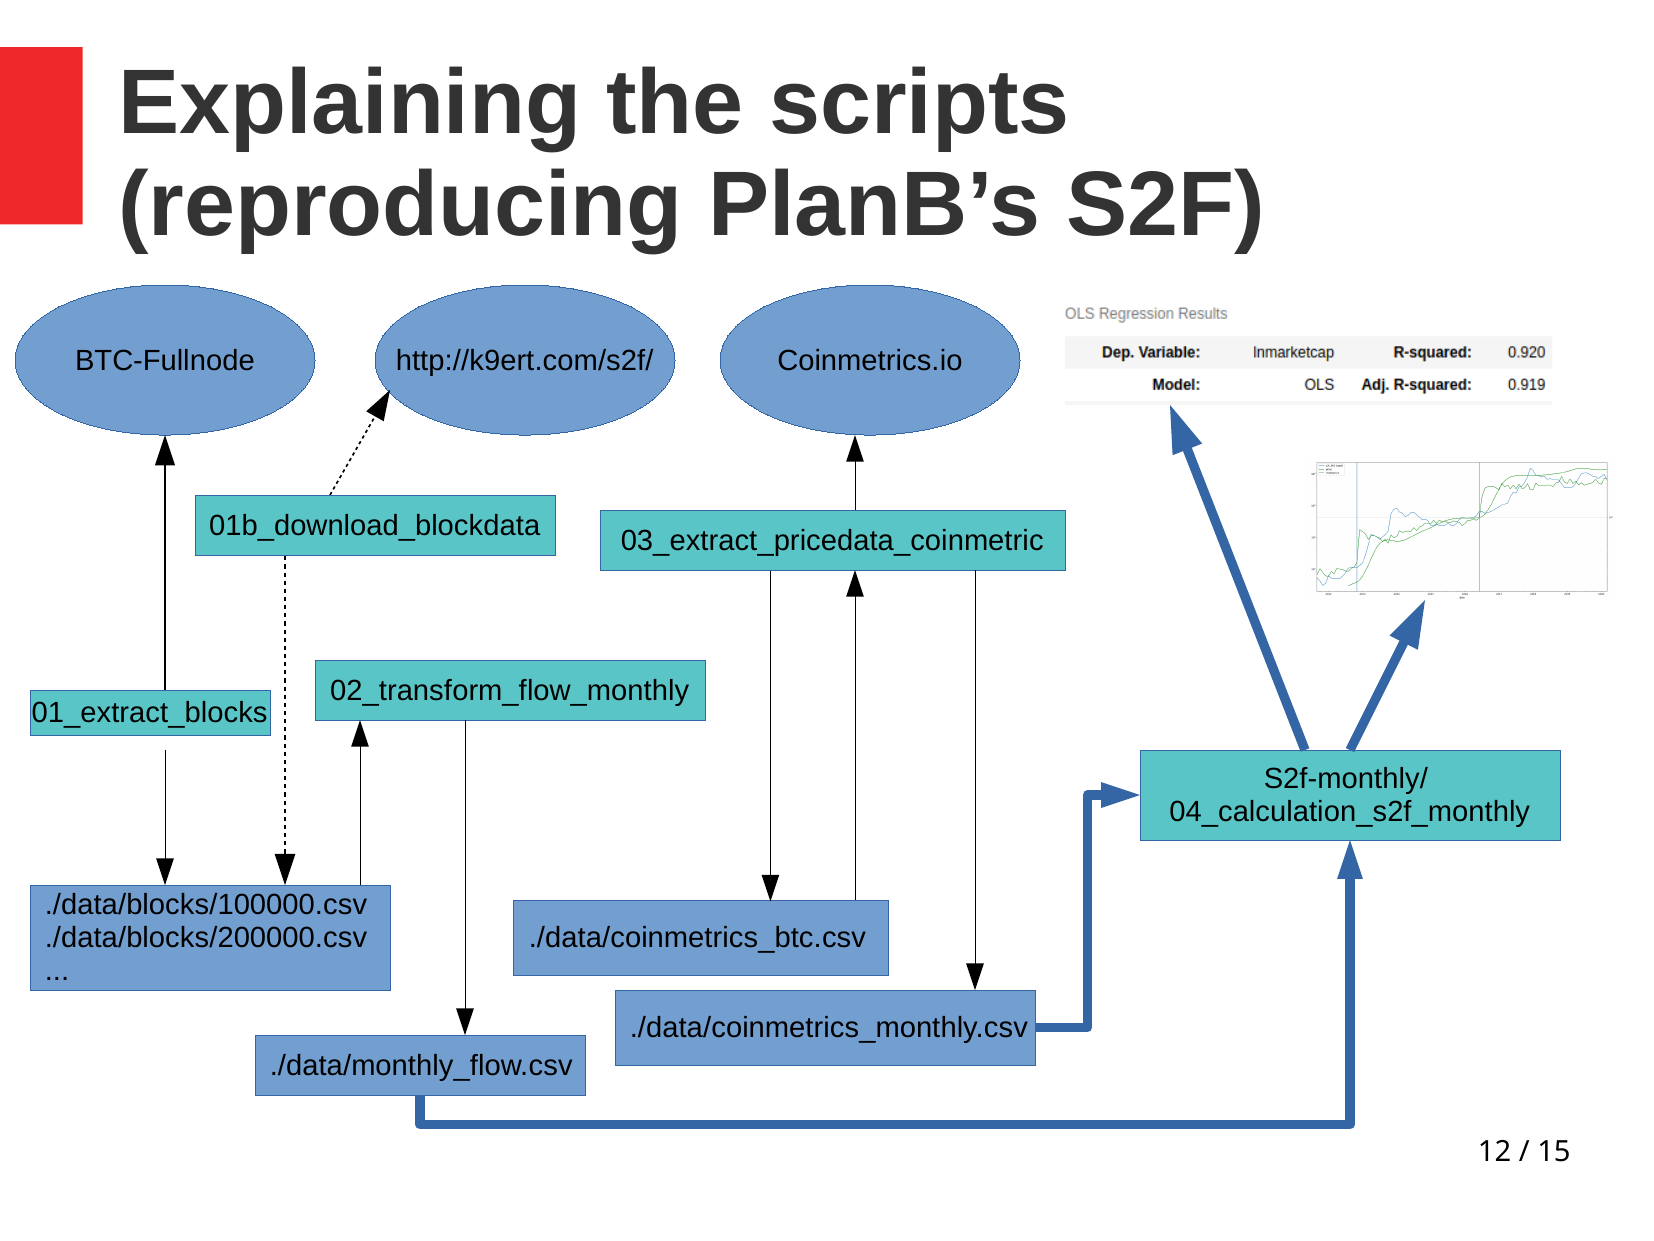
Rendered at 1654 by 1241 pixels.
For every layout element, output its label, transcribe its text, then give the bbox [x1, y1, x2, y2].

text_box Coinmetrics.io [720, 285, 1021, 436]
picture [1065, 299, 1561, 406]
text_box ./data/monthly_flow.csv [255, 1035, 586, 1096]
picture [1305, 460, 1615, 601]
text_box S2f-monthly/ 04_calculation_s2f_monthly [1140, 750, 1561, 841]
text_box 03_extract_pricedata_coinmetric [600, 510, 1066, 571]
text_box ./data/coinmetrics_monthly.csv [615, 990, 1036, 1066]
text_box 01_extract_blocks [30, 690, 271, 736]
text_box BTC-Fullnode [15, 285, 316, 436]
text_box 02_transform_flow_monthly [315, 660, 706, 721]
text_box ./data/coinmetrics_btc.csv [513, 900, 889, 976]
text_box ./data/blocks/100000.csv ./data/blocks/200000.csv ... [30, 885, 391, 991]
text_box http://k9ert.com/s2f/ [375, 285, 676, 436]
text_box 01b_download_blockdata [195, 495, 556, 556]
title Explaining the scripts (reproducing PlanB’s S2F) [118, 45, 1571, 260]
